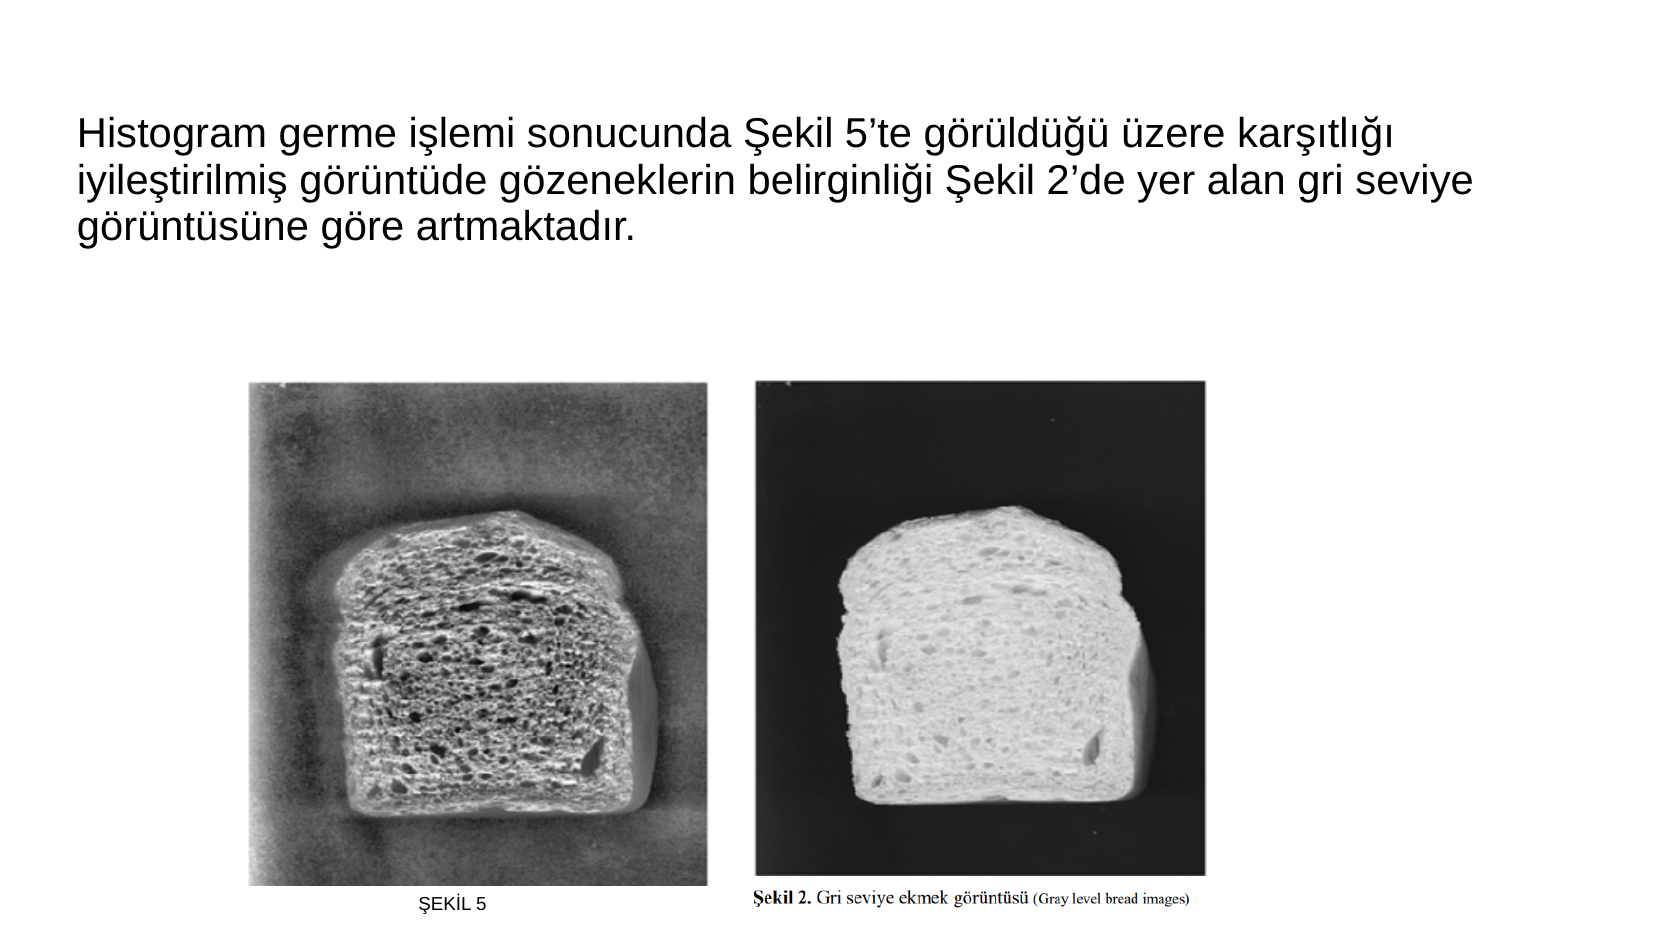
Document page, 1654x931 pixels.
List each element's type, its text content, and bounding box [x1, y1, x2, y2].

picture [248, 380, 709, 886]
text_box ŞEKİL 5 [324, 885, 650, 922]
list Histogram germe işlemi sonucunda Şekil 5’te görüldüğü üzere karşıtlığı iyileştirilmiş görüntüde gözeneklerin belirginliği Şekil 2’de yer alan gri seviye görüntüsüne göre artmaktadır. [76, 110, 1565, 650]
picture [754, 379, 1211, 916]
